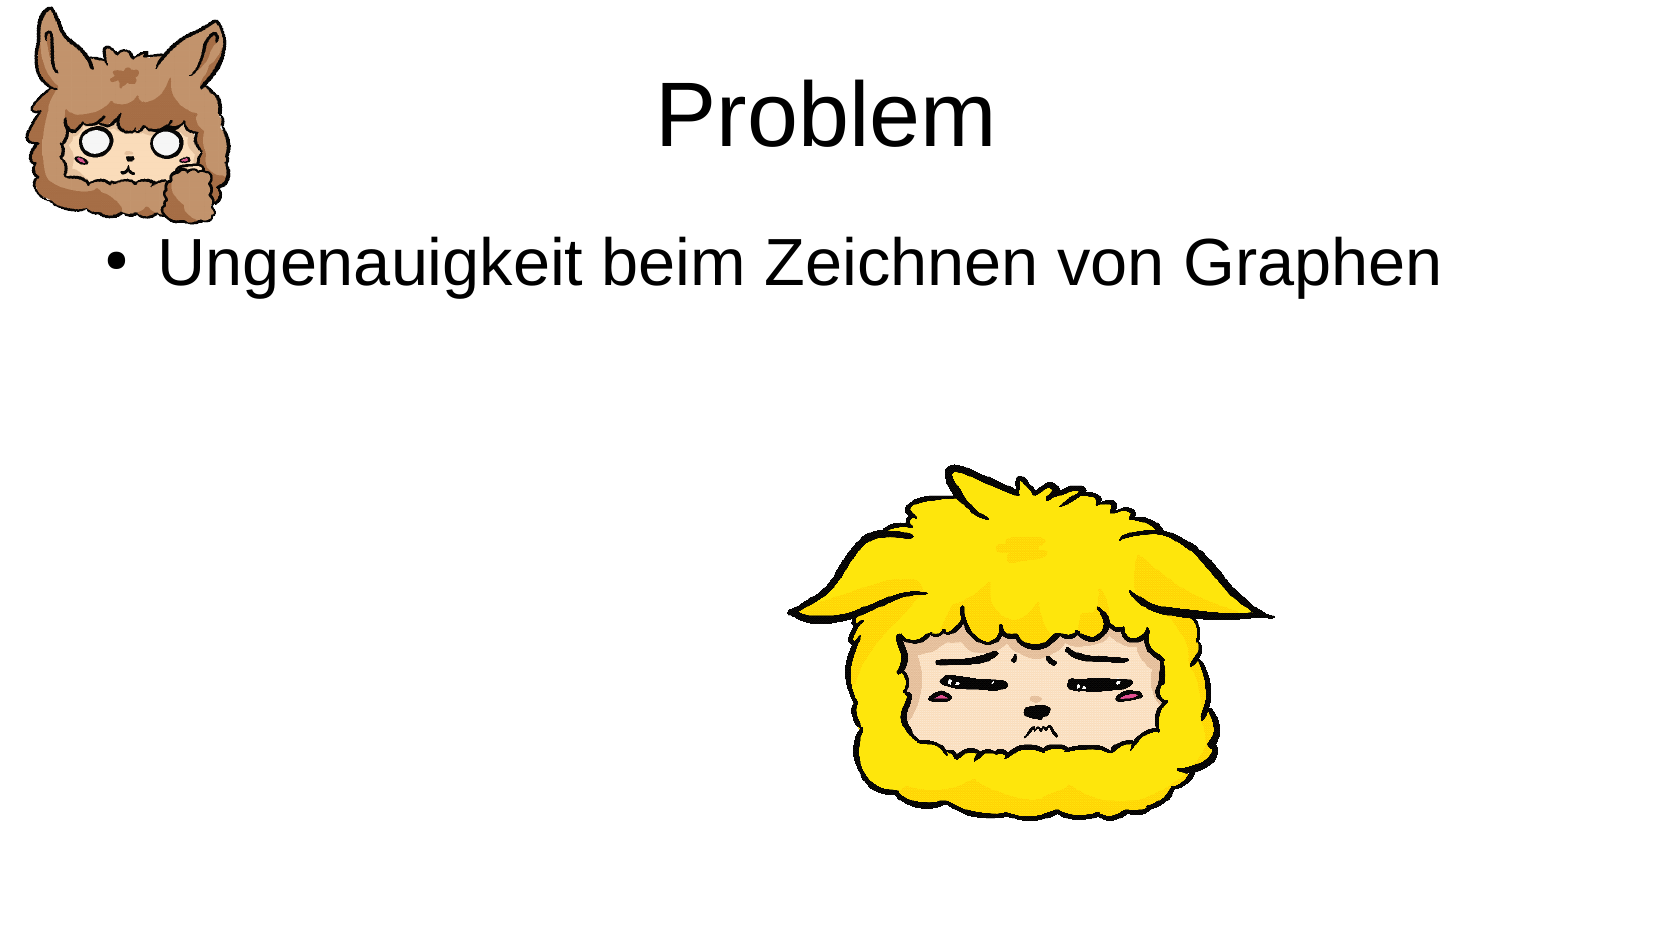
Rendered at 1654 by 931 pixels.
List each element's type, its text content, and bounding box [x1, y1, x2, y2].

picture [0, 0, 263, 226]
picture [783, 412, 1276, 874]
list Ungenauigkeit beim Zeichnen von Graphen [86, 225, 1576, 765]
title Problem [263, 37, 1571, 193]
